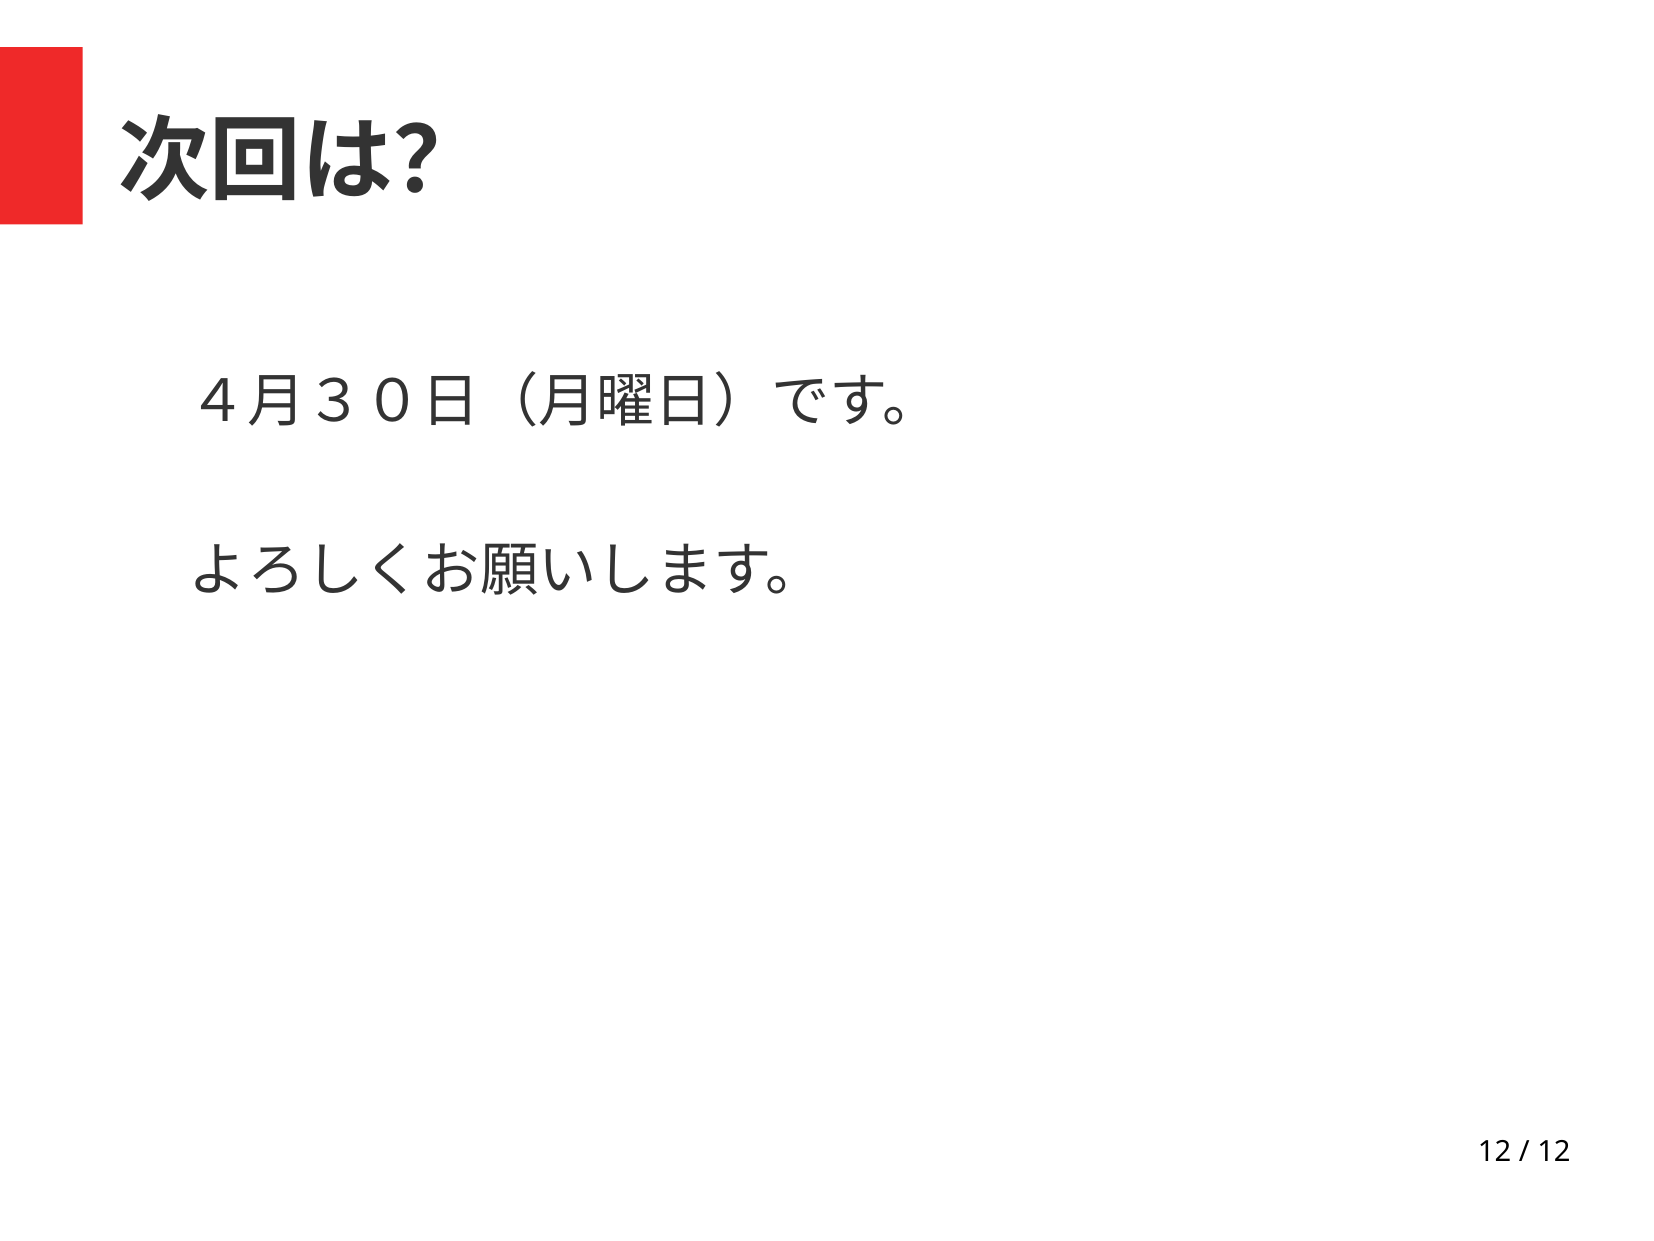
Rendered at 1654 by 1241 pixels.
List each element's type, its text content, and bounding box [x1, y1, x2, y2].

list ４月３０日（月曜日）です。 よろしくお願いします。 [118, 354, 1536, 1074]
title 次回は？ [118, 49, 1571, 257]
